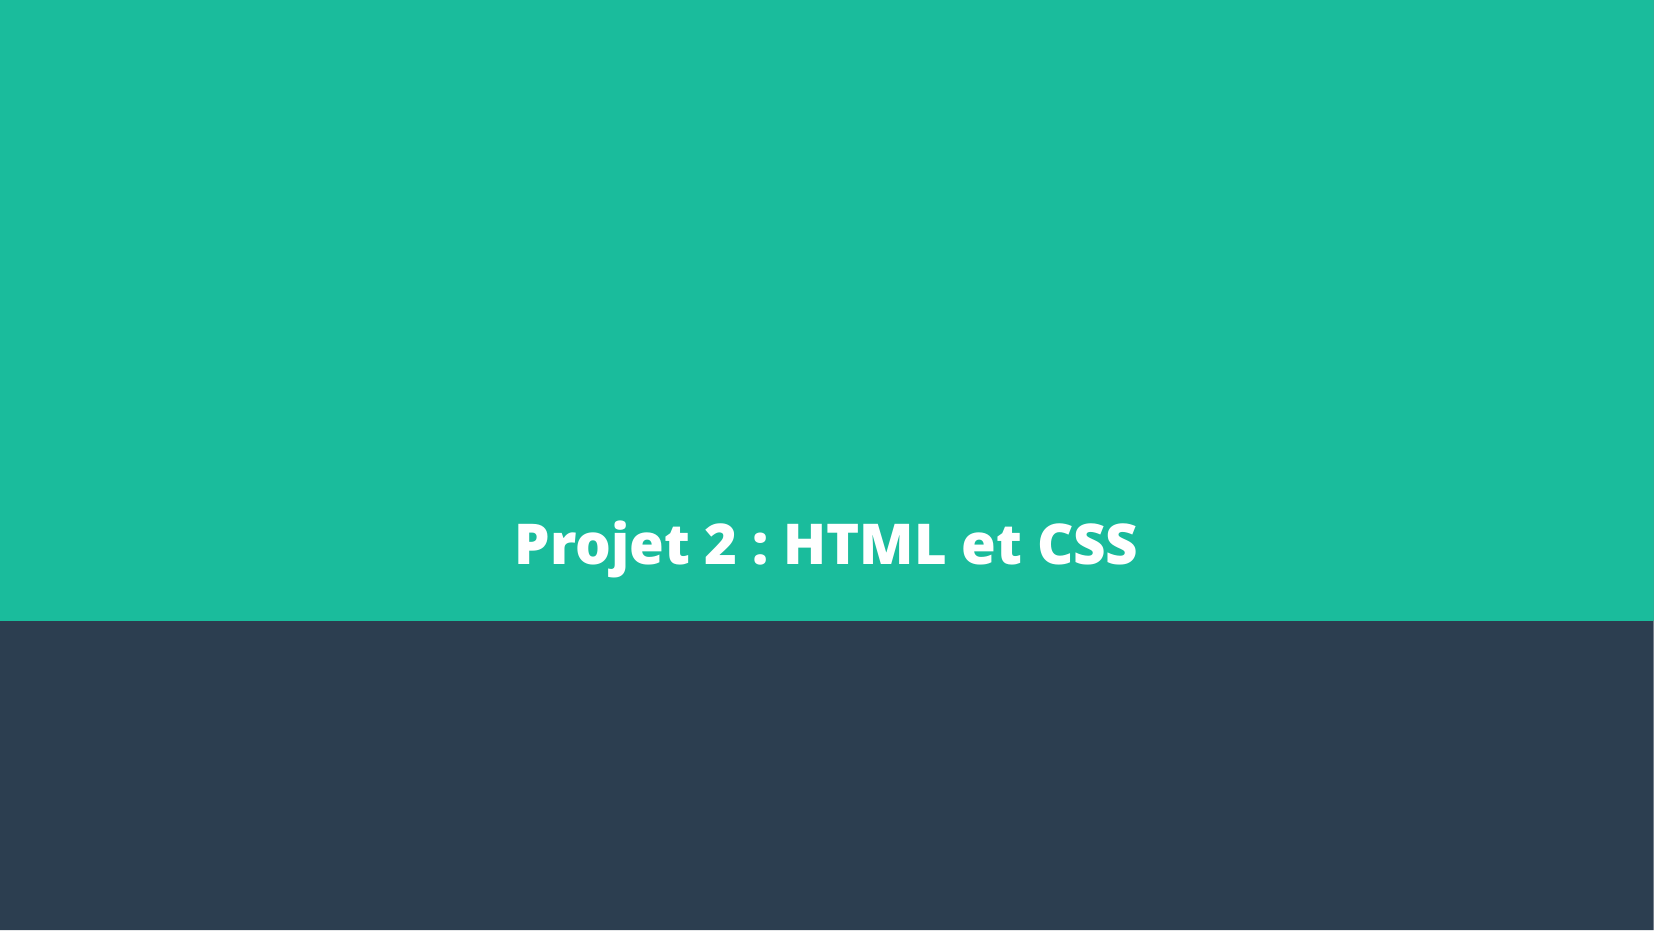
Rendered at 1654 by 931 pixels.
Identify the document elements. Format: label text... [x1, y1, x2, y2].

title Projet 2 : HTML et CSS [59, 465, 1595, 583]
